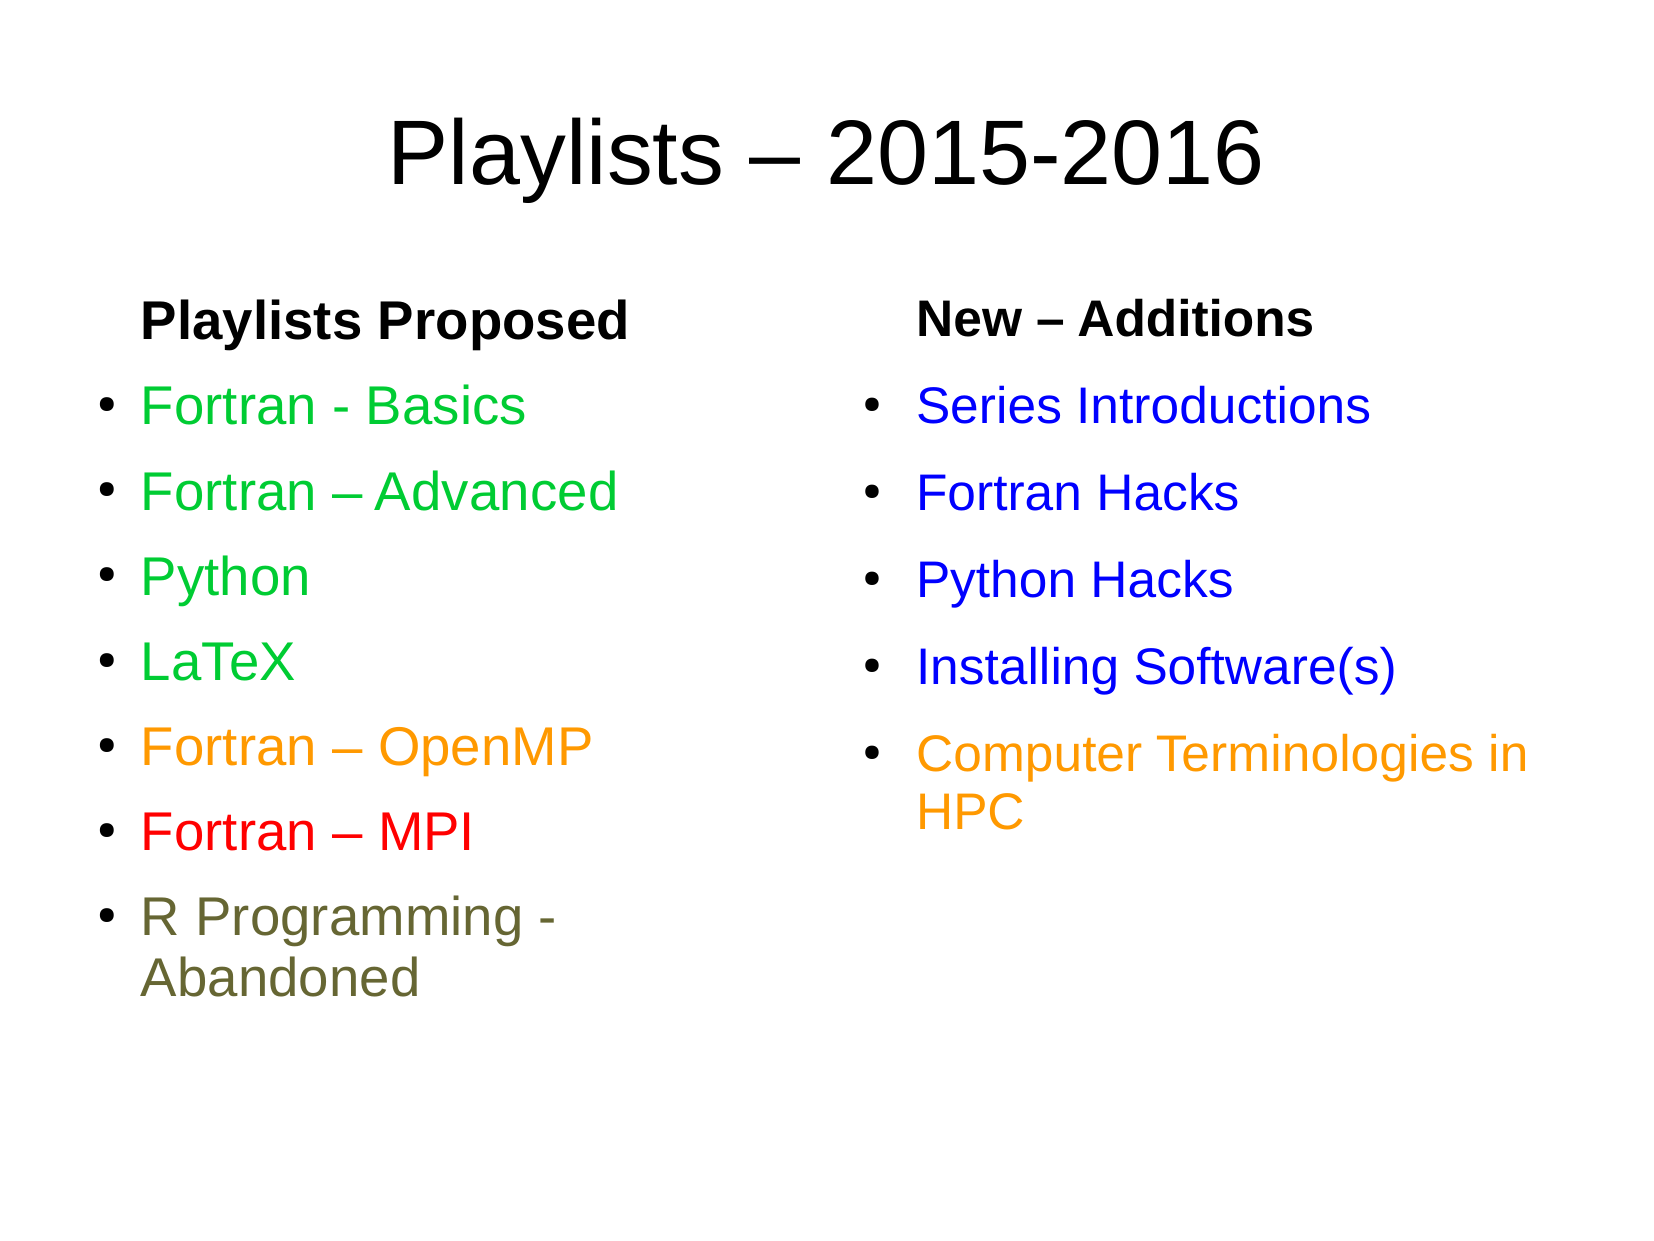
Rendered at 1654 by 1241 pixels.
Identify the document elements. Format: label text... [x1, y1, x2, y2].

list New – Additions Series Introductions Fortran Hacks Python Hacks Installing Software(s) Computer Terminologies in HPC [845, 290, 1572, 1010]
title Playlists – 2015-2016 [82, 49, 1571, 257]
list Playlists Proposed Fortran - Basics Fortran – Advanced Python LaTeX Fortran – OpenMP Fortran – MPI R Programming - Abandoned [82, 290, 809, 1010]
